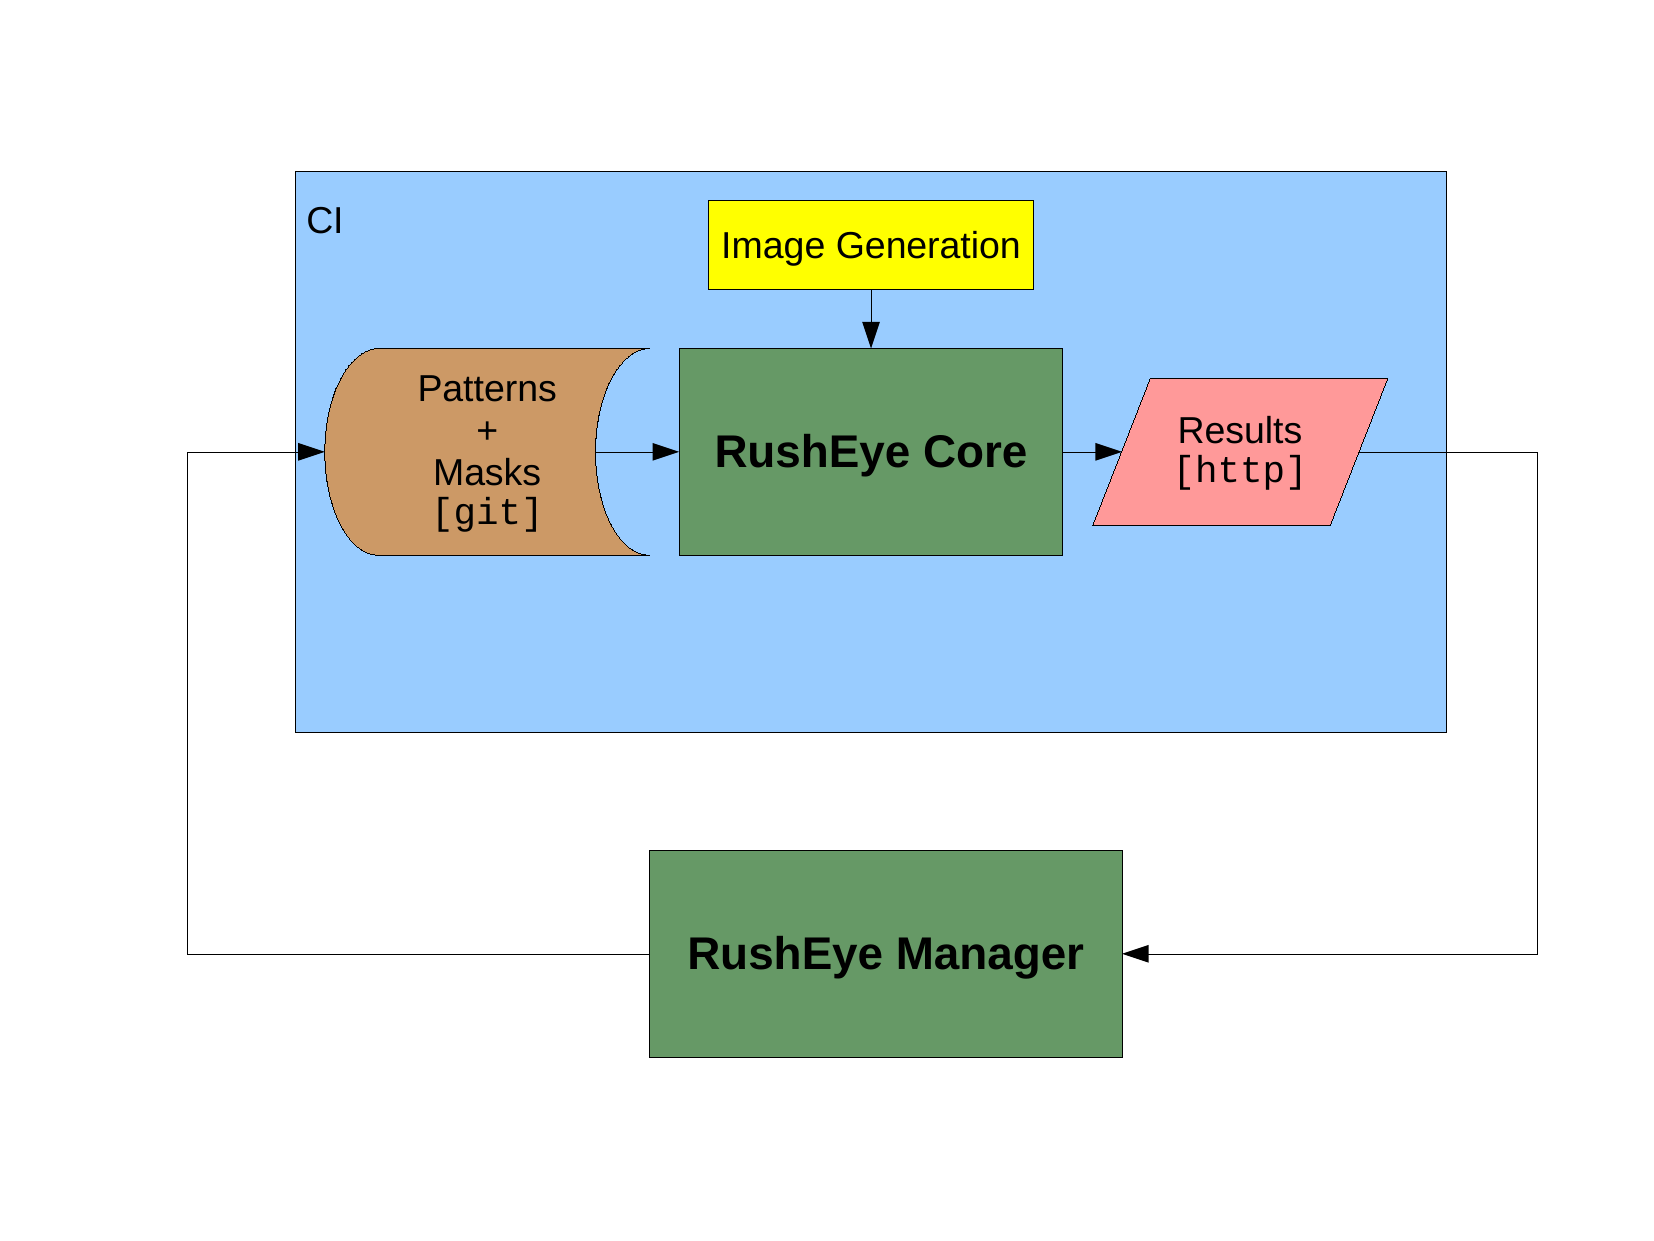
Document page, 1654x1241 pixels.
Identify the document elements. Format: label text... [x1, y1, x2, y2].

text_box Patterns + Masks [git] [324, 348, 650, 556]
text_box CI [295, 453, 1447, 733]
text_box Image Generation [708, 200, 1034, 290]
text_box RushEye Manager [649, 850, 1123, 1058]
text_box CI [295, 171, 1447, 452]
text_box RushEye Core [679, 348, 1063, 556]
text_box Results [http] [1092, 378, 1388, 526]
